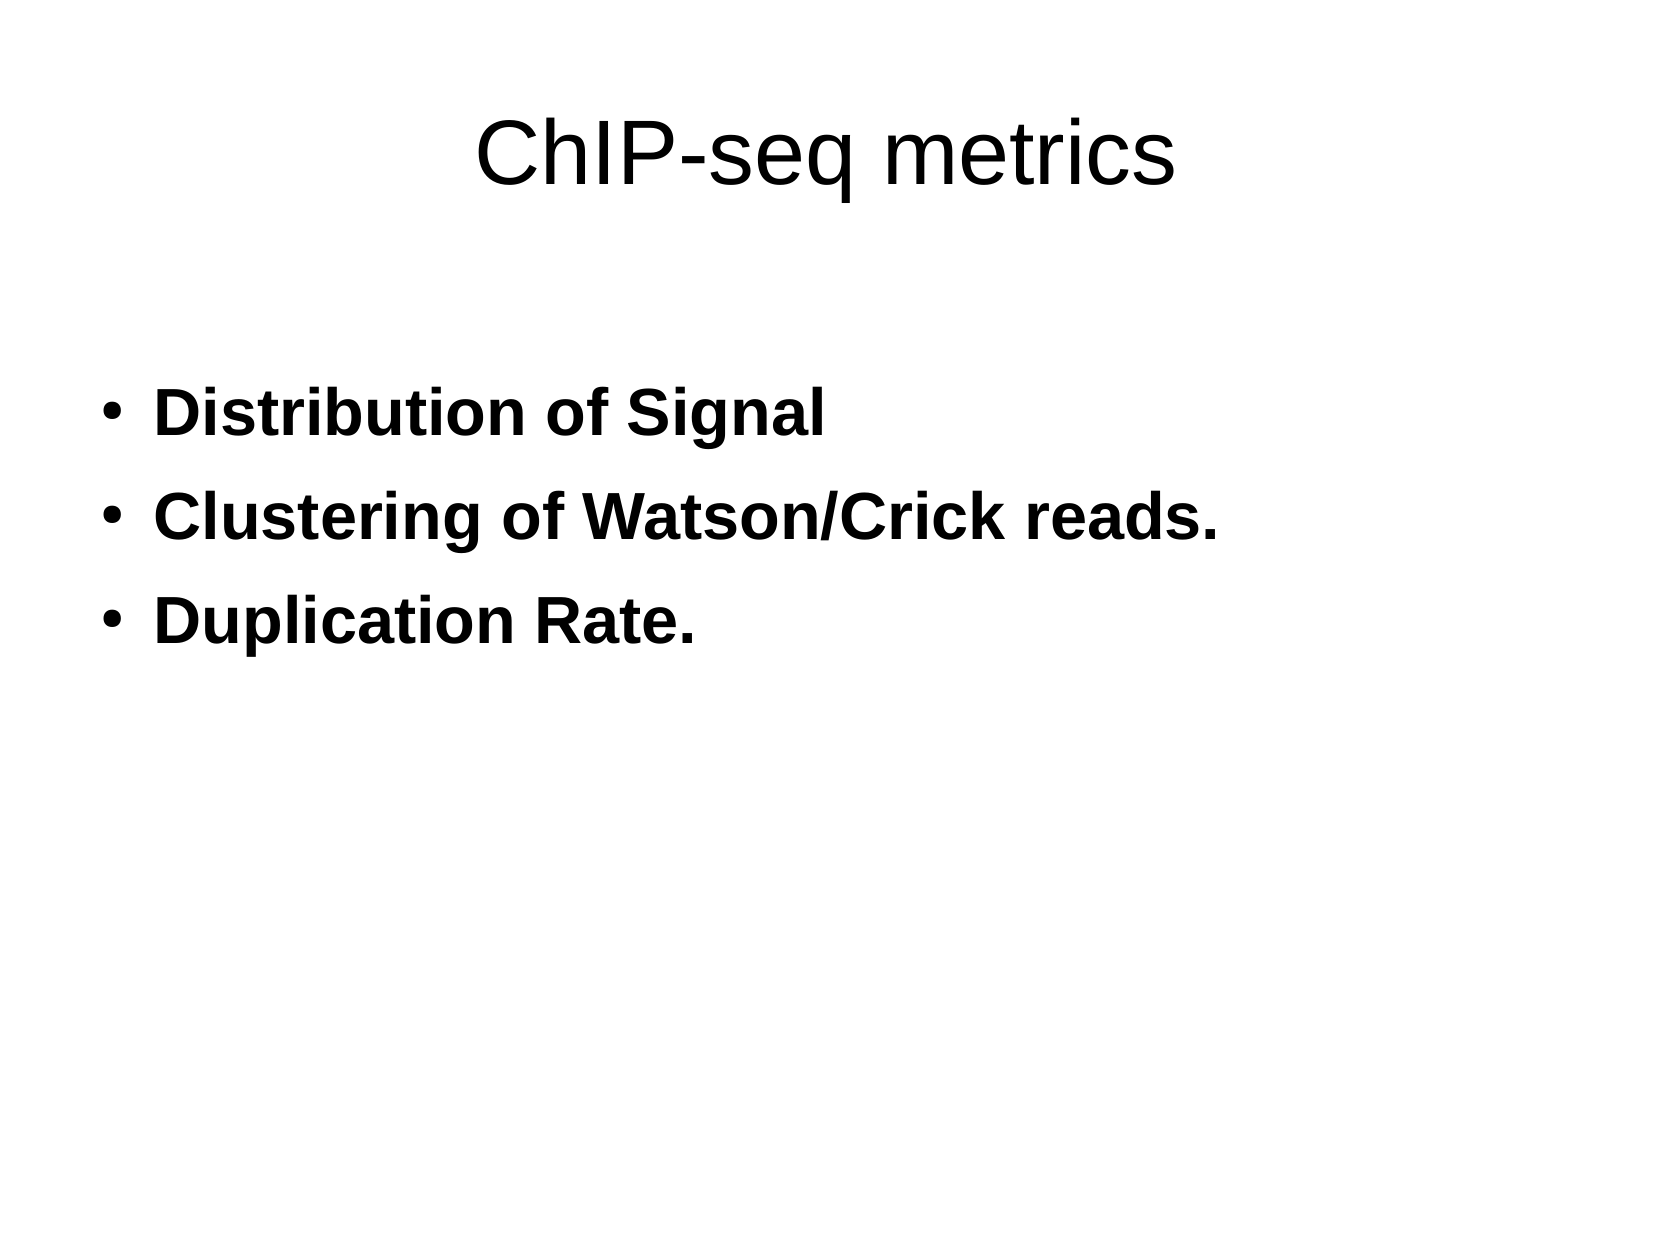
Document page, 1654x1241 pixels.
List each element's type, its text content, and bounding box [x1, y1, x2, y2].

list Distribution of Signal Clustering of Watson/Crick reads. Duplication Rate. [82, 375, 1571, 1194]
title ChIP-seq metrics [82, 49, 1571, 257]
